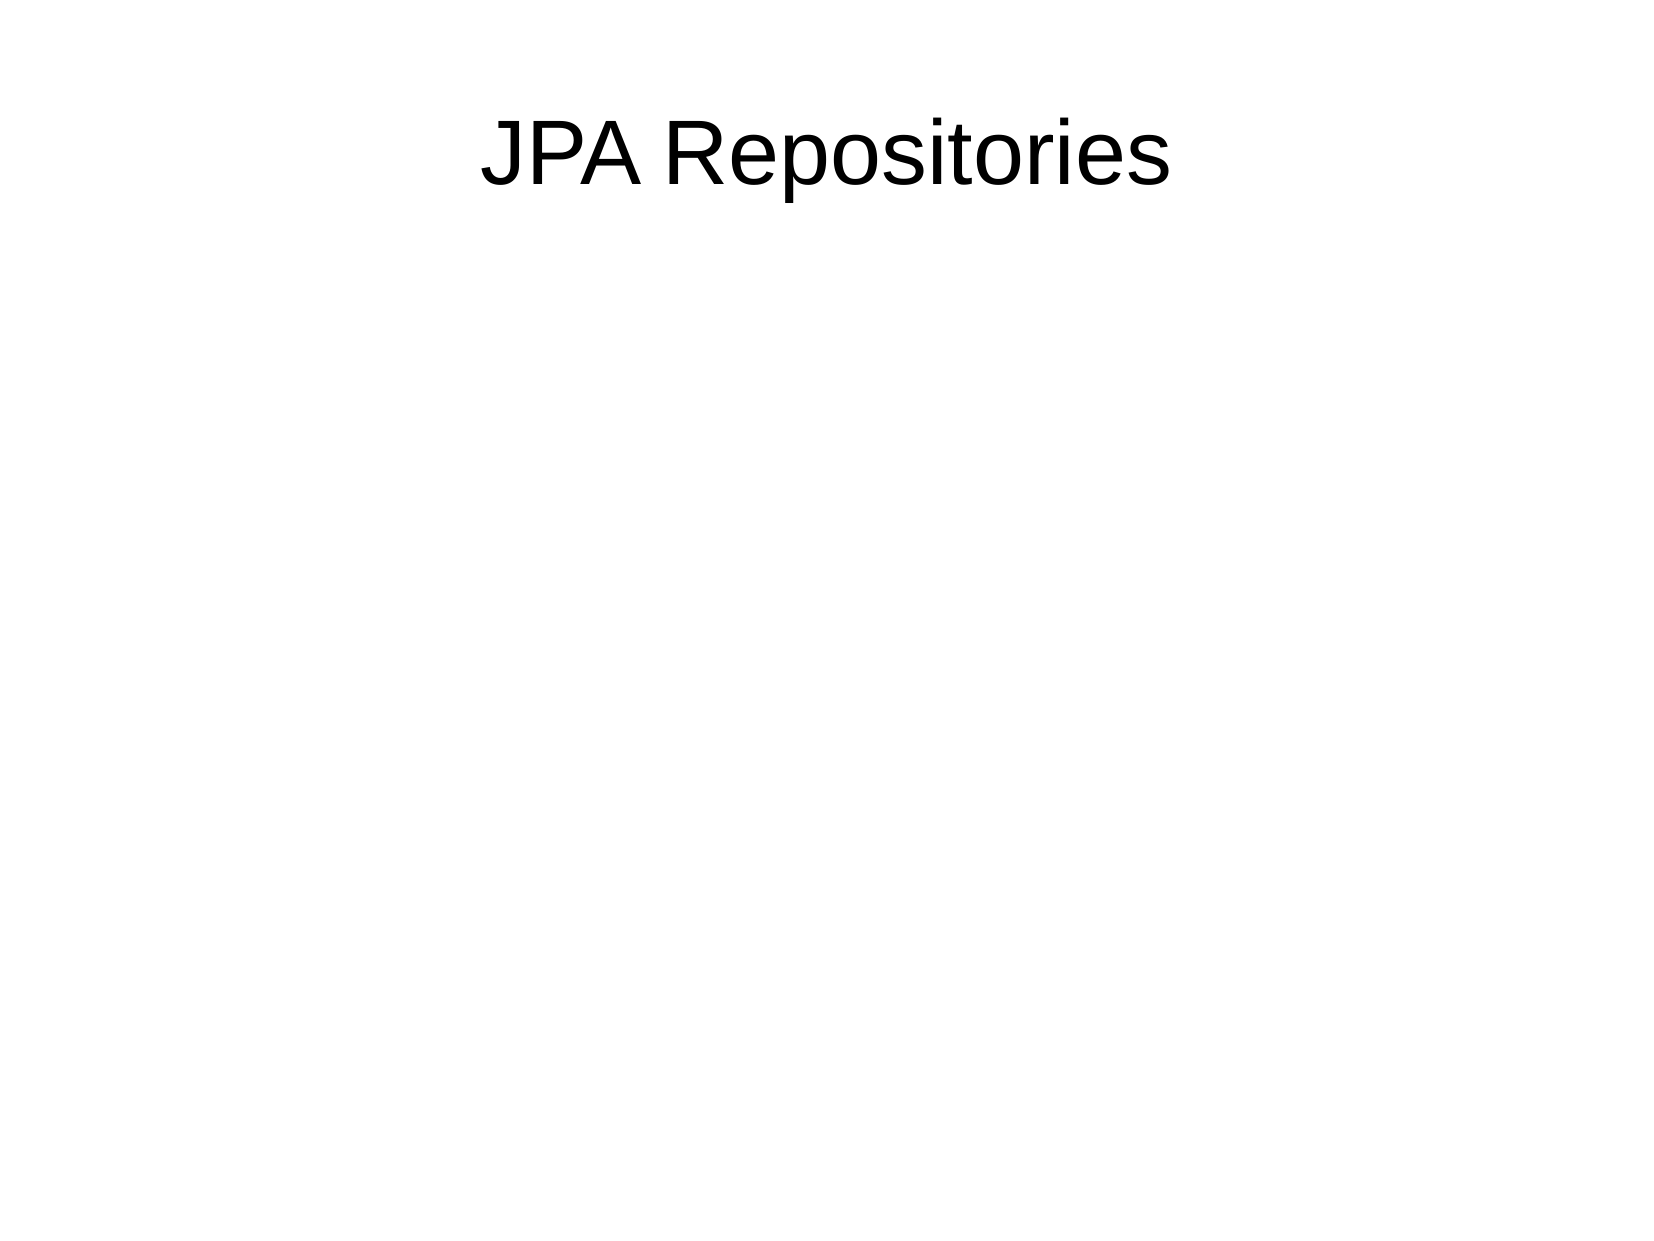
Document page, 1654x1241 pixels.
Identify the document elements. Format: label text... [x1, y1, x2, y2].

title JPA Repositories [82, 49, 1571, 257]
